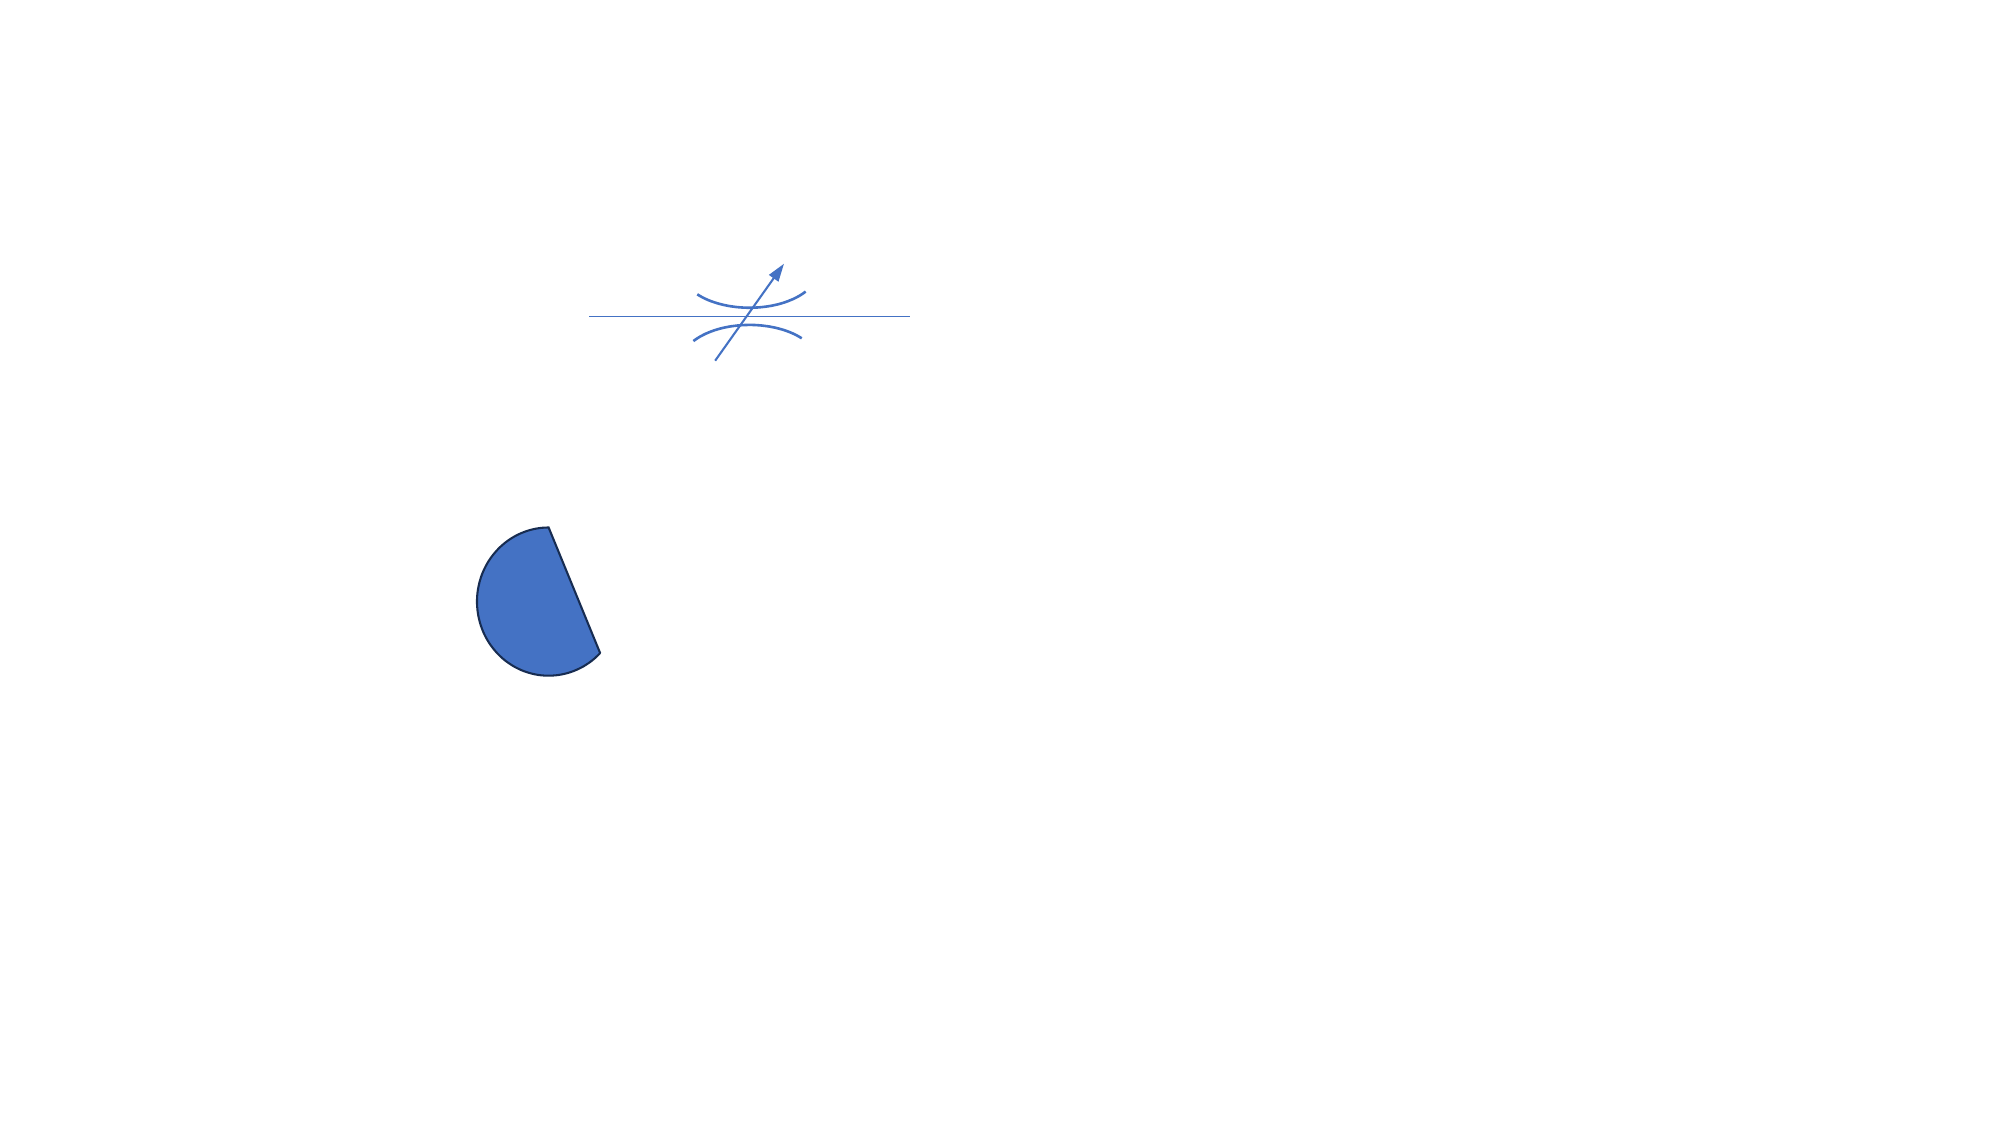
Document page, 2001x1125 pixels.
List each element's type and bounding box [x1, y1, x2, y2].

text_box [476, 527, 601, 676]
